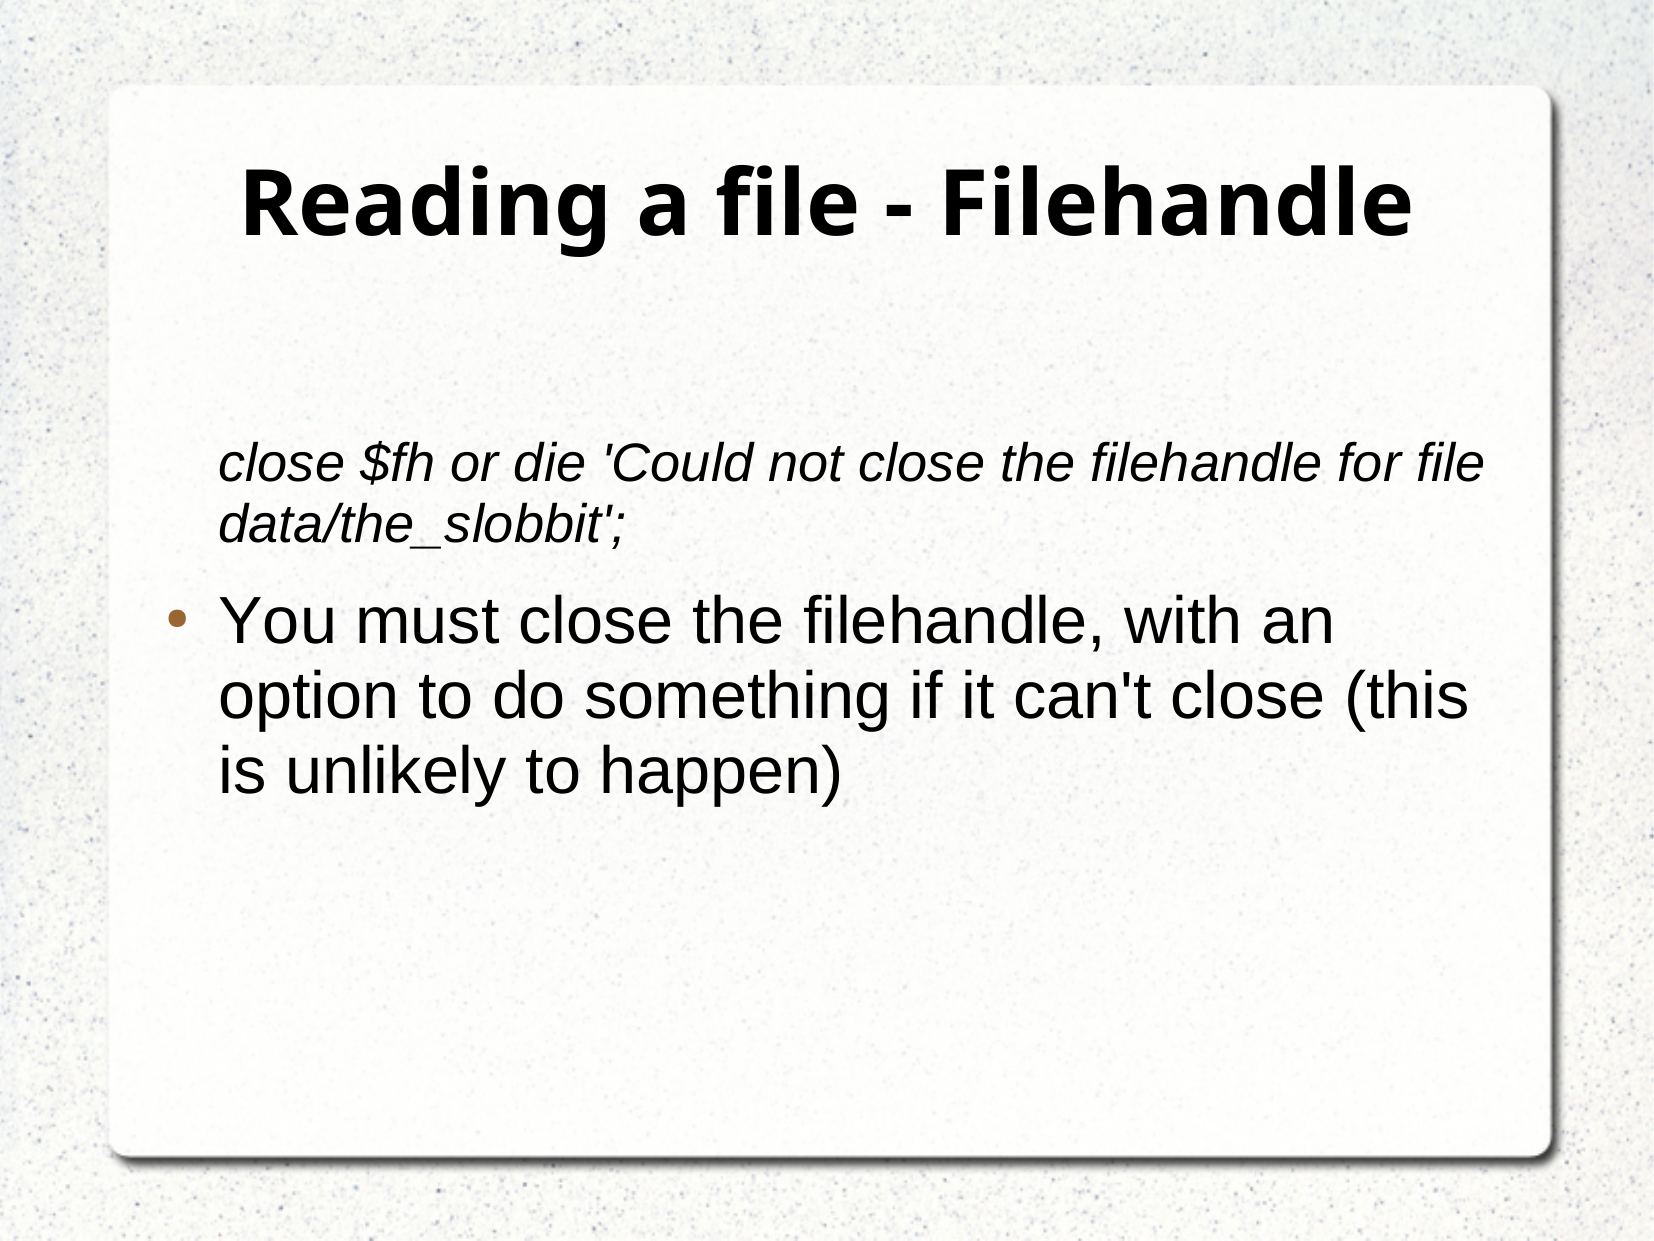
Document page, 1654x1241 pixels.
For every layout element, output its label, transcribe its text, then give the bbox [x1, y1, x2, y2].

list close $fh or die 'Could not close the filehandle for file data/the_slobbit'; You must close the filehandle, with an option to do something if it can't close (this is unlikely to happen) [147, 342, 1506, 978]
picture [0, 0, 1654, 1241]
title Reading a file - Filehandle [118, 96, 1536, 304]
